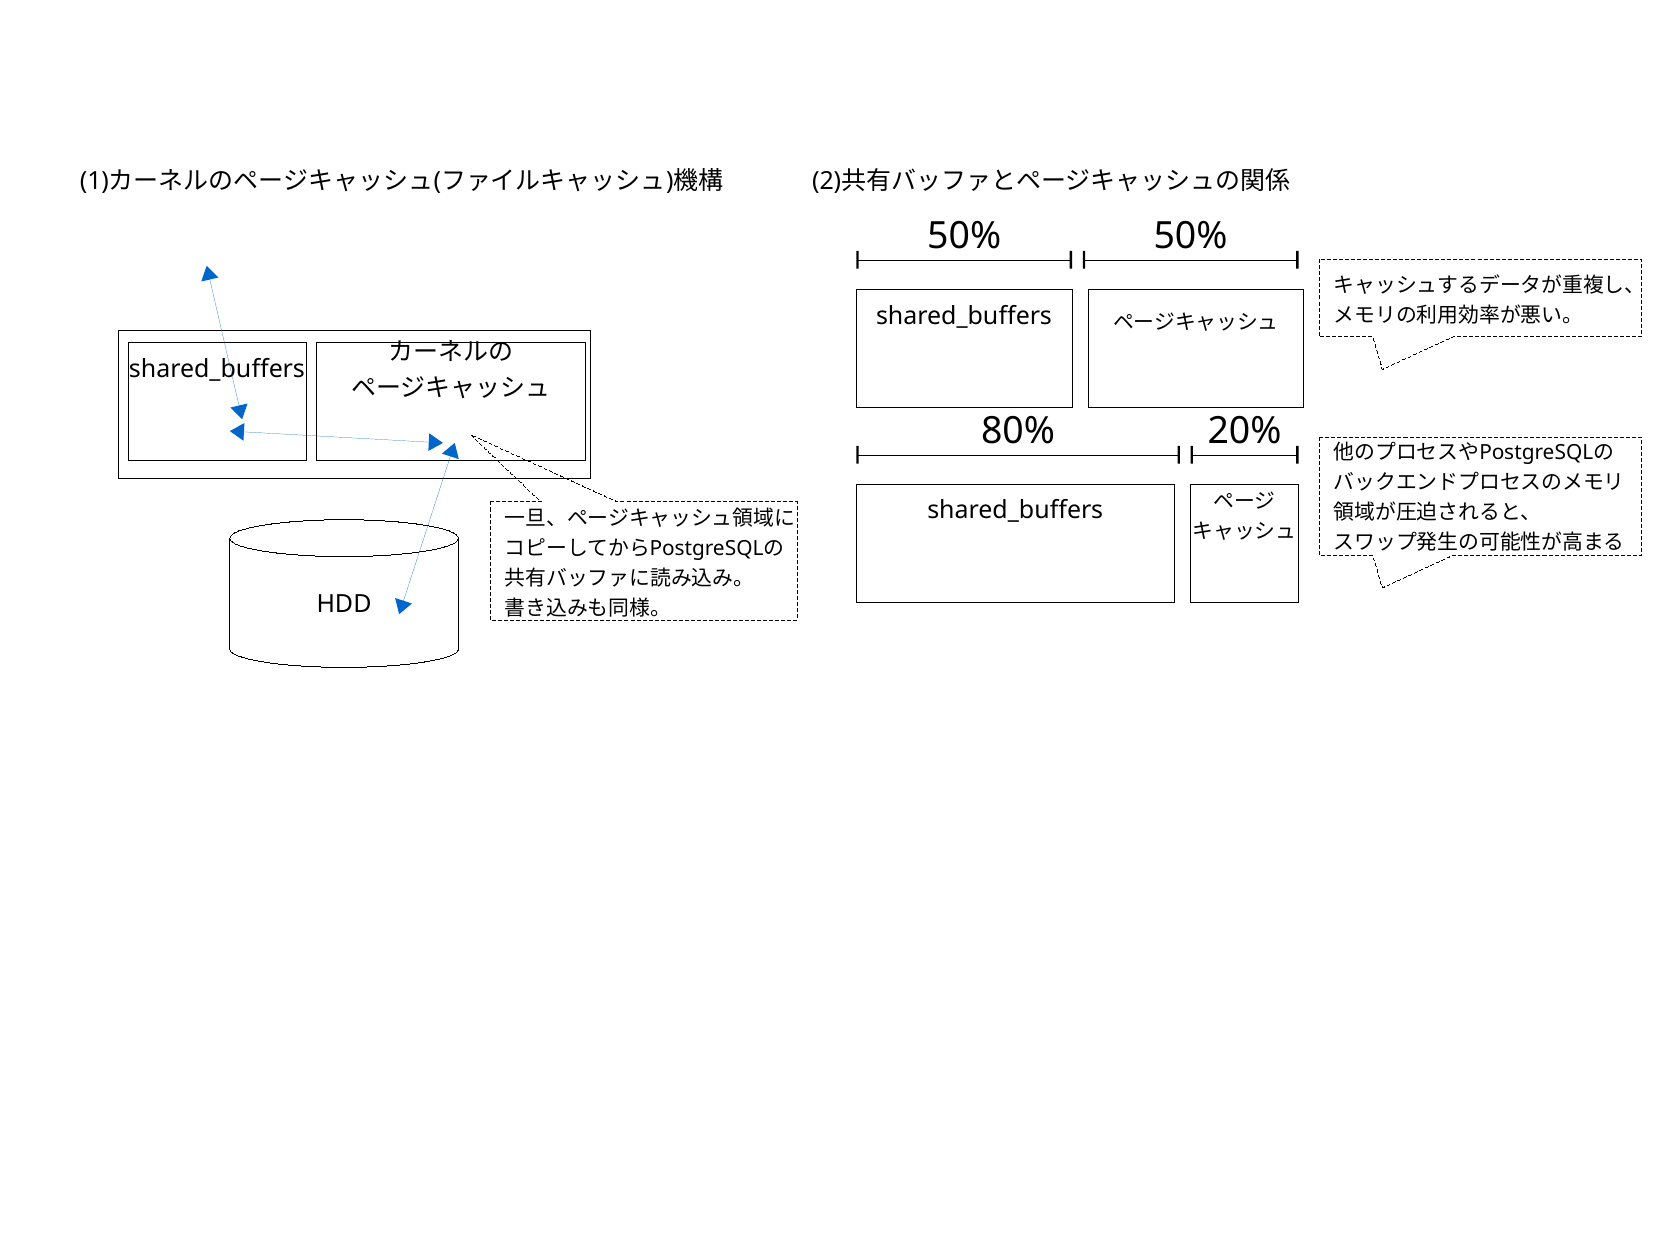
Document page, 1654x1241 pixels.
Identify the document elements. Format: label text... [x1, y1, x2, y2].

text_box (1)カーネルのページキャッシュ(ファイルキャッシュ)機構 [64, 153, 772, 202]
text_box カーネルの ページキャッシュ [316, 342, 586, 461]
text_box HDD [229, 539, 459, 668]
text_box キャッシュするデータが重複し、 メモリの利用効率が悪い。 [1319, 259, 1642, 370]
text_box (2)共有バッファとページキャッシュの関係 [797, 153, 1504, 202]
text_box shared_buffers [856, 484, 1175, 603]
text_box shared_buffers [856, 289, 1073, 408]
text_box 他のプロセスやPostgreSQLの バックエンドプロセスのメモリ 領域が圧迫されると、 スワップ発生の可能性が高まる [1319, 437, 1642, 588]
text_box 一旦、ページキャッシュ領域に コピーしてからPostgreSQLの 共有バッファに読み込み。 書き込みも同様。 [470, 434, 798, 621]
text_box ページキャッシュ [1088, 289, 1304, 408]
text_box ページ キャッシュ [1190, 484, 1299, 603]
text_box shared_buffers [128, 342, 307, 461]
